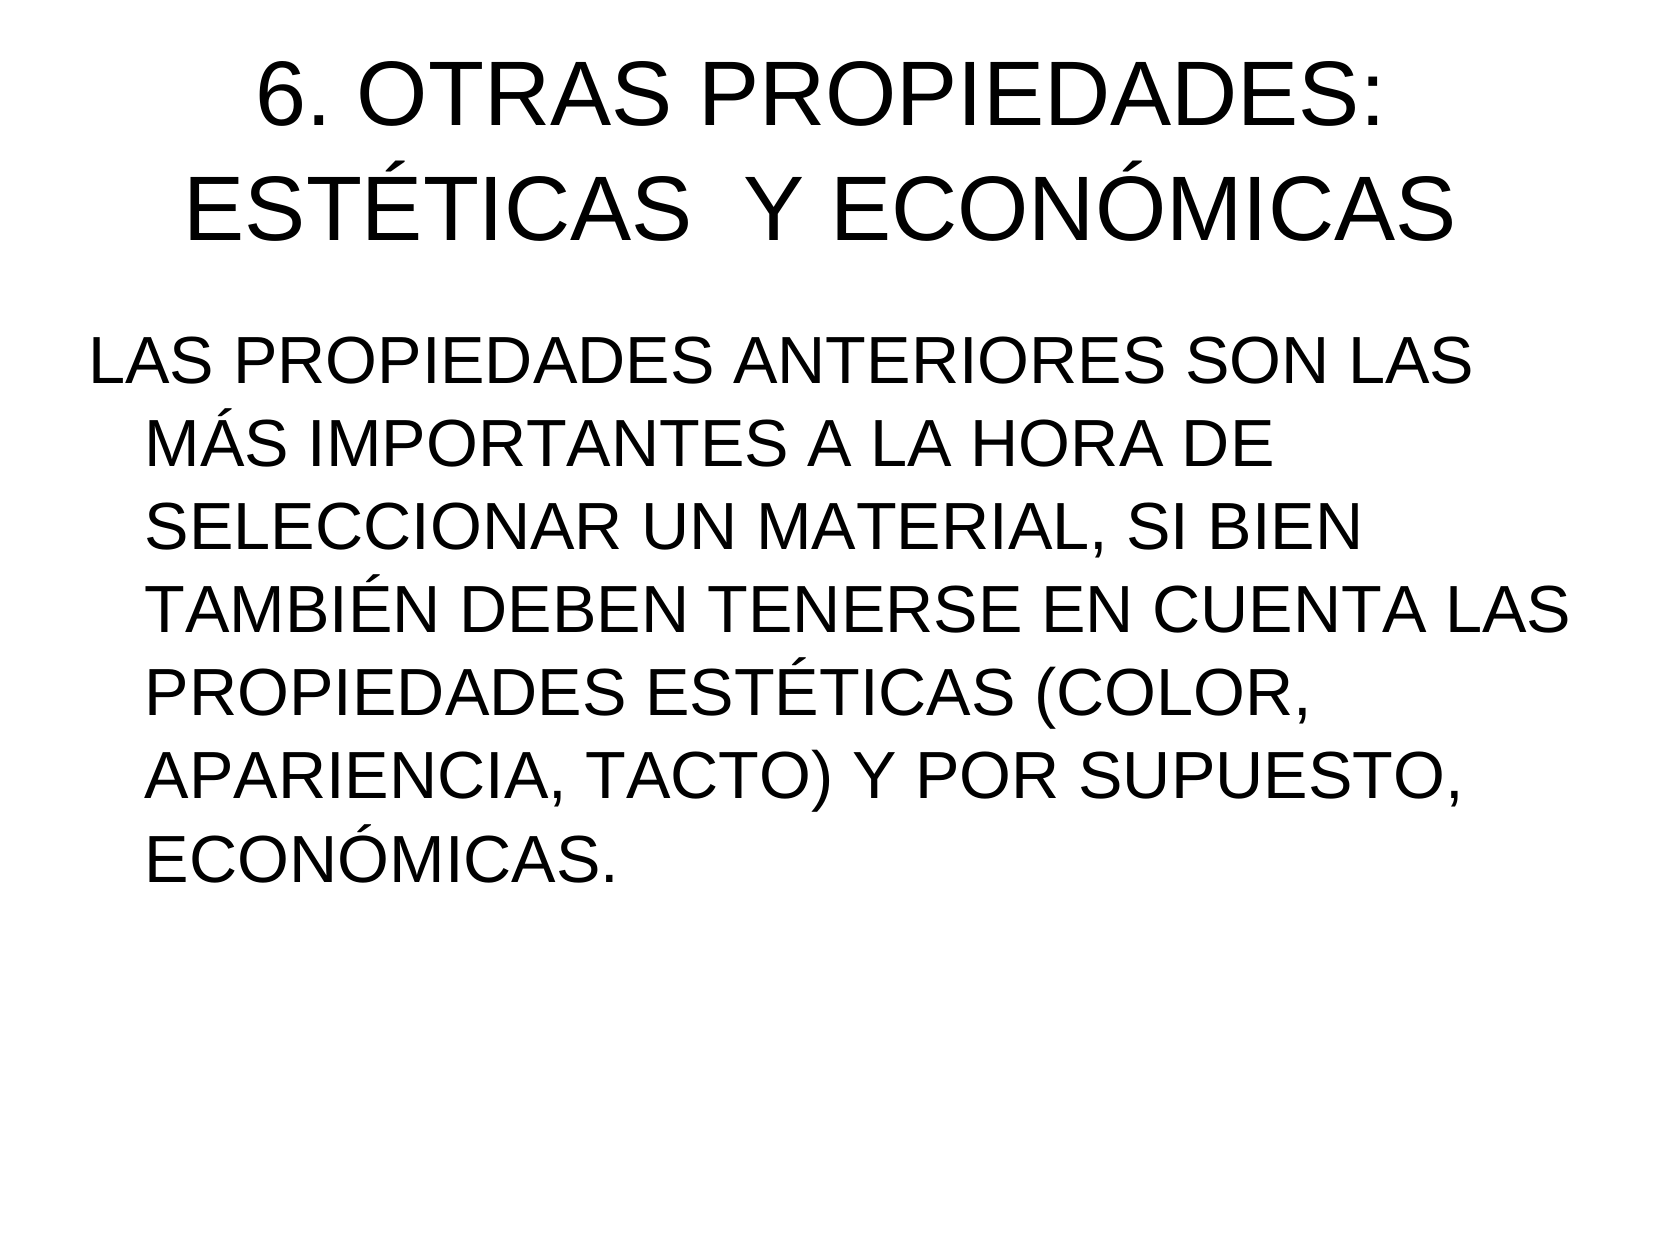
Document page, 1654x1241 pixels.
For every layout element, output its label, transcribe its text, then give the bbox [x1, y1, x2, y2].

title 6. OTRAS PROPIEDADES: ESTÉTICAS Y ECONÓMICAS [77, 29, 1565, 259]
subtitle LAS PROPIEDADES ANTERIORES SON LAS MÁS IMPORTANTES A LA HORA DE SELECCIONAR UN MATERIAL, SI BIEN TAMBIÉN DEBEN TENERSE EN CUENTA LAS PROPIEDADES ESTÉTICAS (COLOR, APARIENCIA, TACTO) Y POR SUPUESTO, ECONÓMICAS. [88, 313, 1577, 1228]
